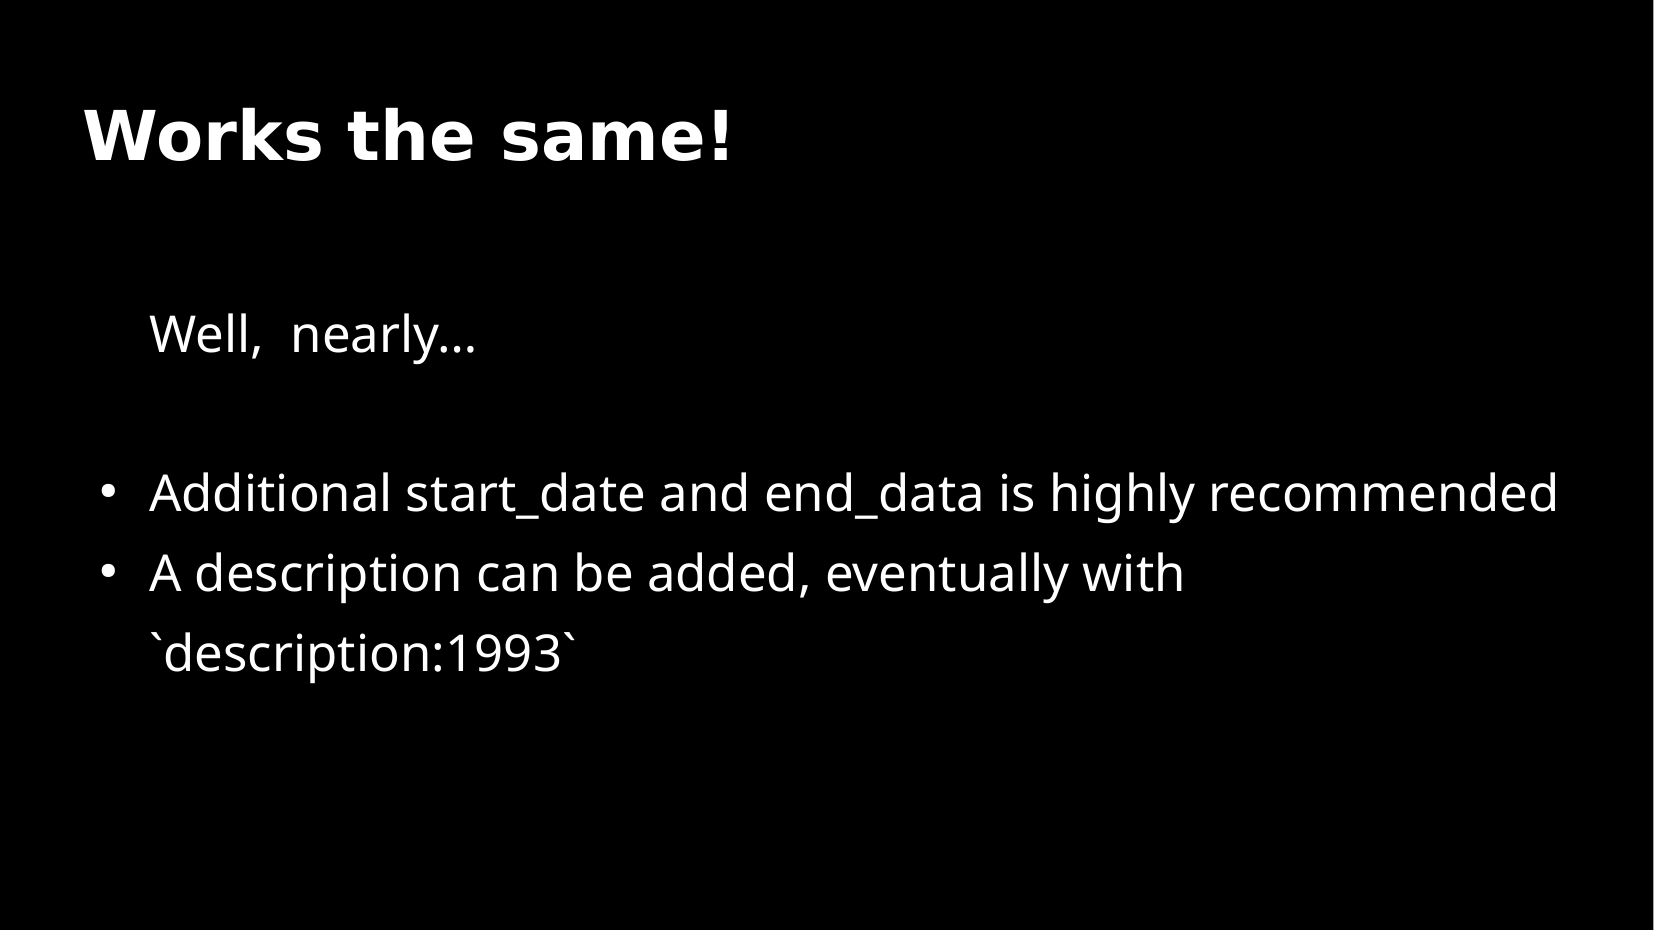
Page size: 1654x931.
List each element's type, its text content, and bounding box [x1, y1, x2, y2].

title Works the same! [82, 59, 1571, 215]
list Well, nearly… Additional start_date and end_data is highly recommended A description can be added, eventually with `description:1993` [82, 217, 1571, 758]
